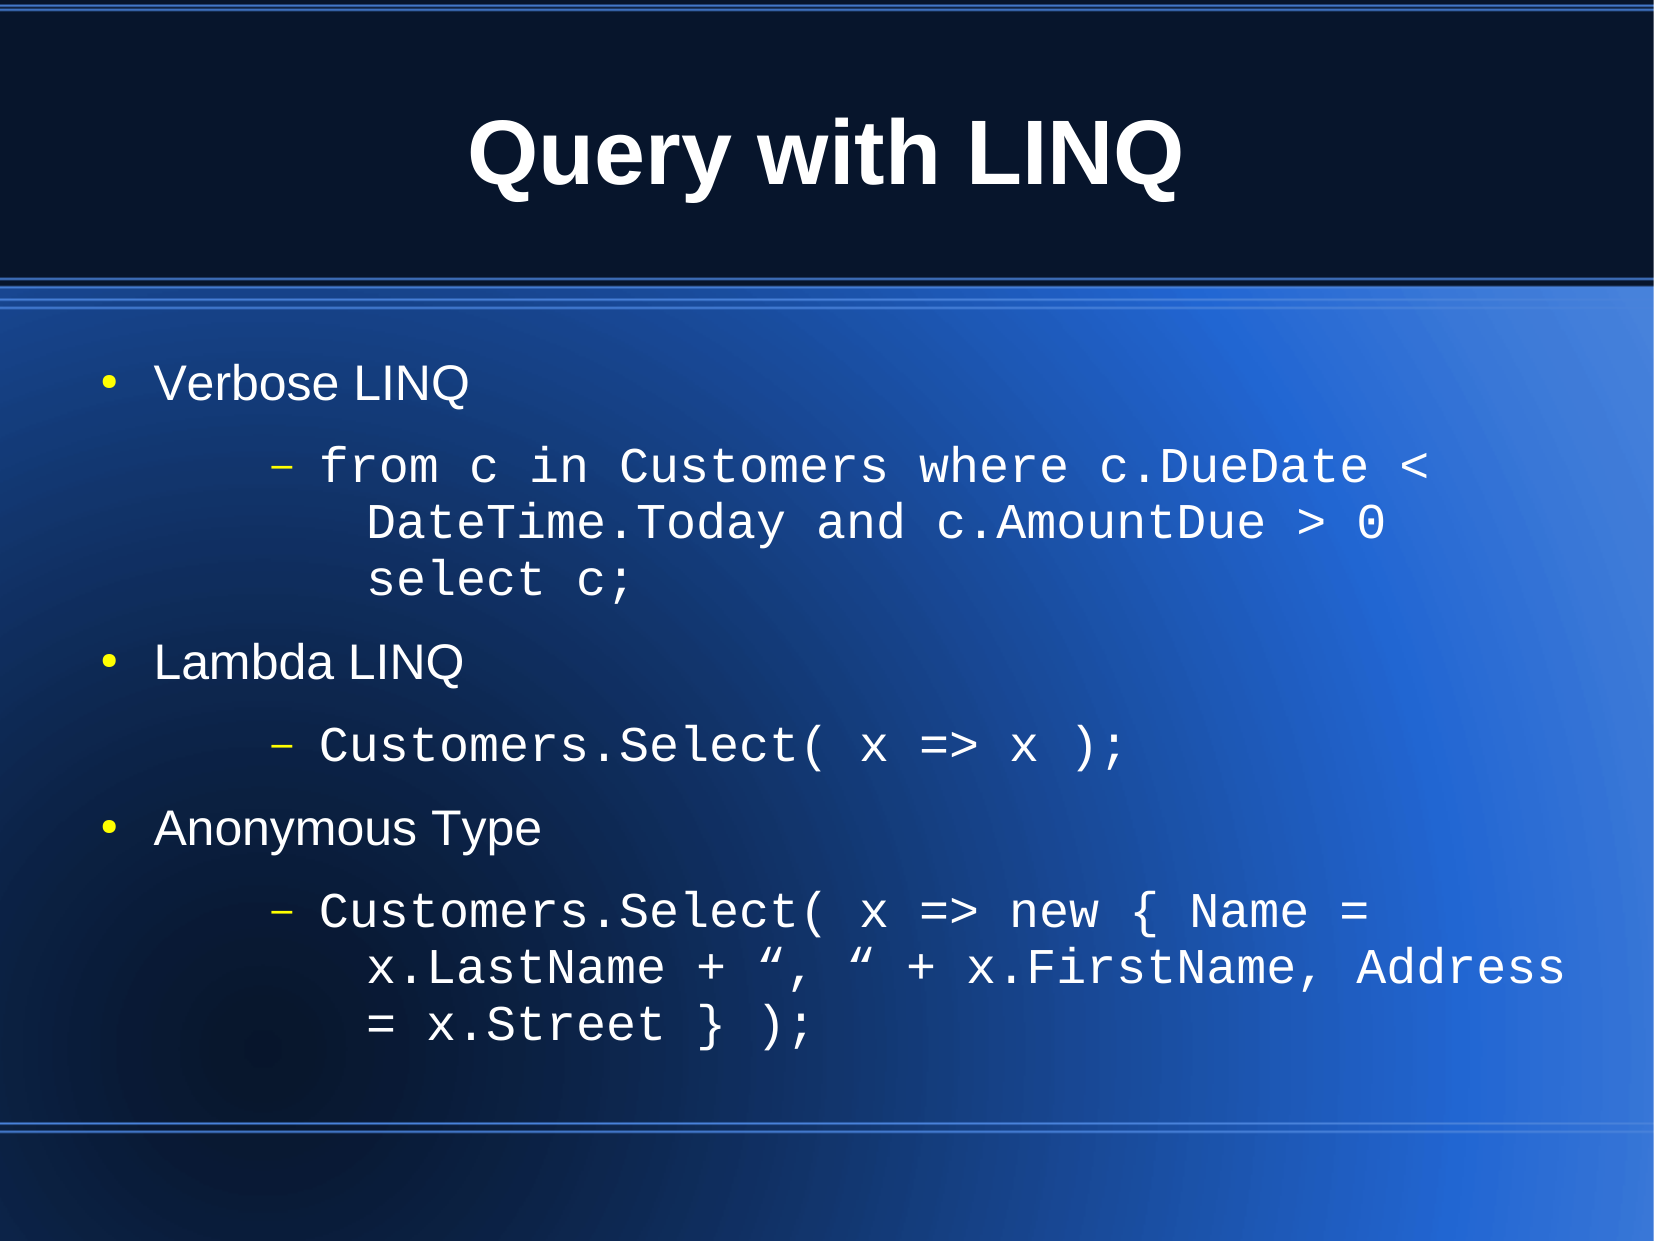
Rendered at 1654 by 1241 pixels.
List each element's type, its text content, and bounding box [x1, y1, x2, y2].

title Query with LINQ [82, 49, 1571, 257]
picture [0, 0, 1654, 1241]
list Verbose LINQ from c in Customers where c.DueDate < DateTime.Today and c.AmountDue > 0 select c; Lambda LINQ Customers.Select( x => x ); Anonymous Type Customers.Select( x => new { Name = x.LastName + “, “ + x.FirstName, Address = x.Street } ); [82, 355, 1571, 1058]
